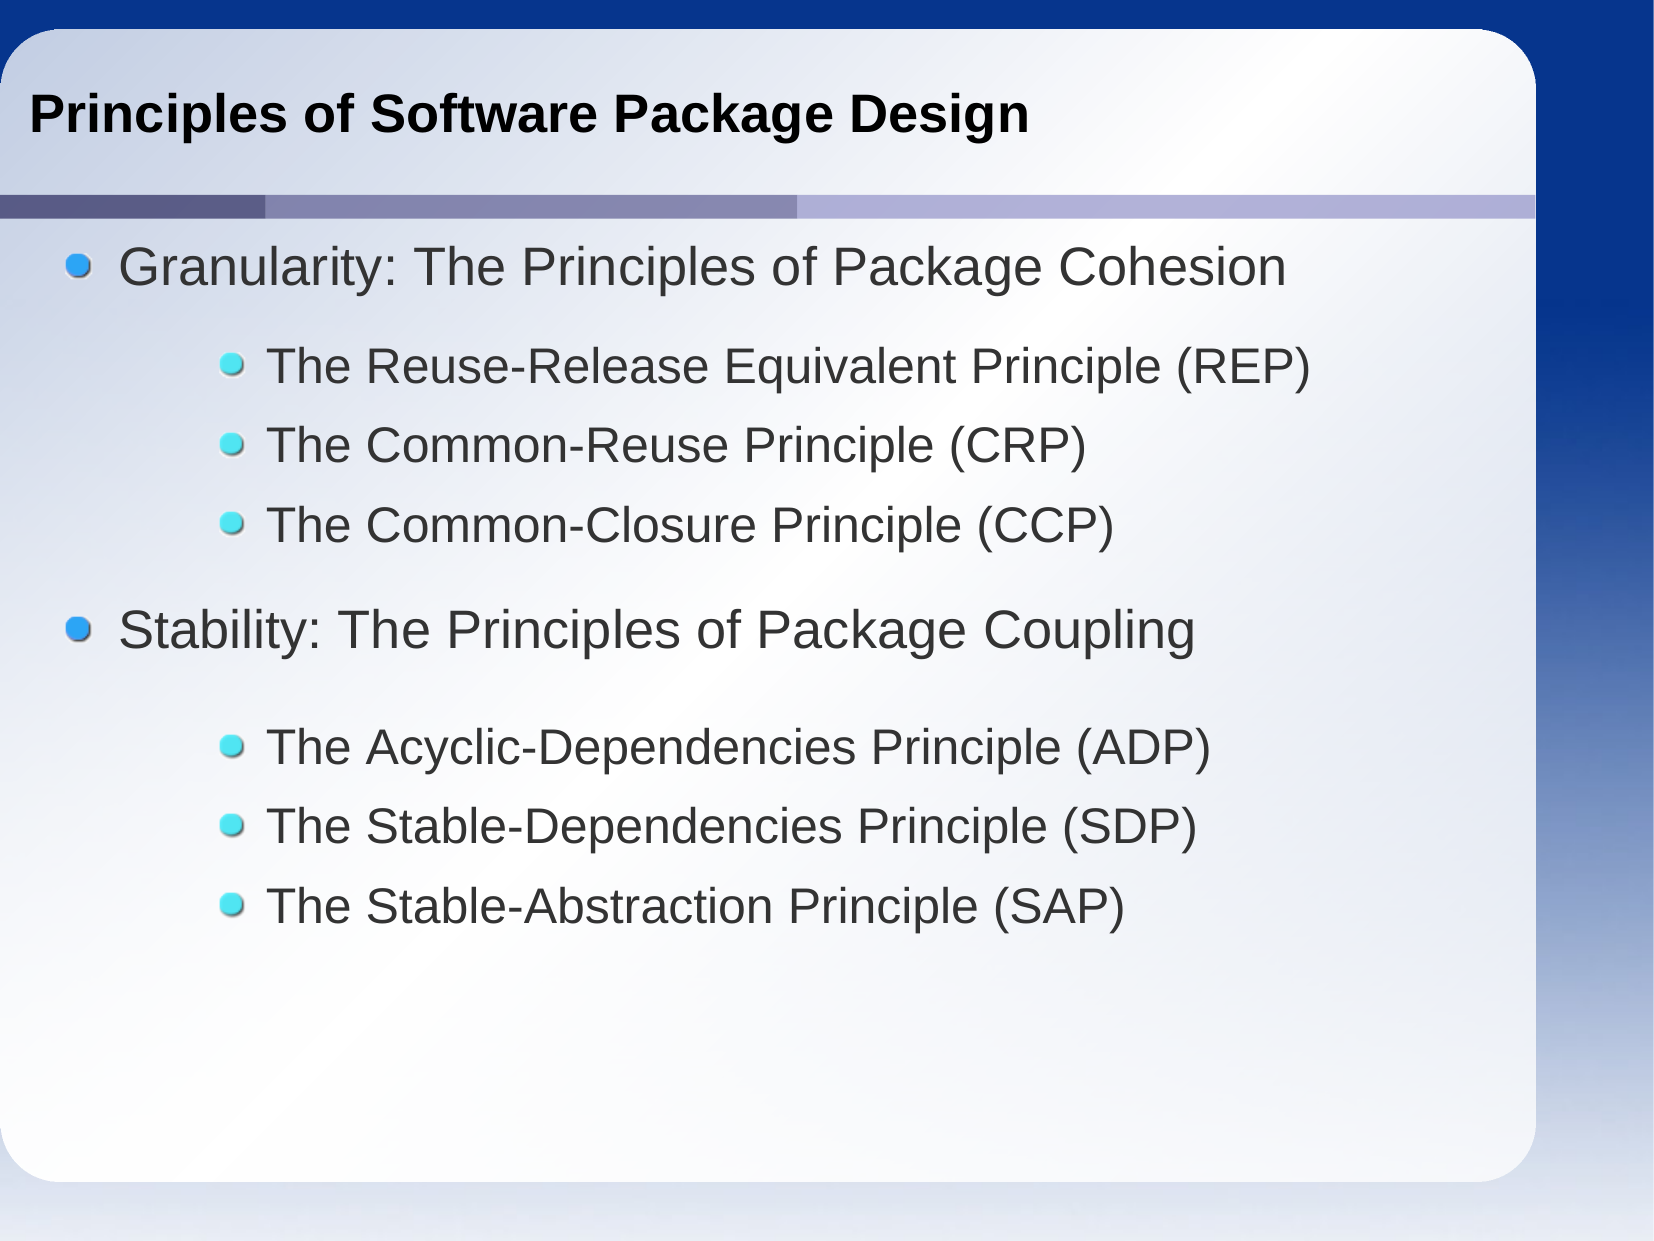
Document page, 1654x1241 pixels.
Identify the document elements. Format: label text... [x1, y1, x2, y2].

picture [0, 0, 1654, 1241]
list Granularity: The Principles of Package Cohesion The Reuse-Release Equivalent Principle (REP) The Common-Reuse Principle (CRP) The Common-Closure Principle (CCP) Stability: The Principles of Package Coupling The Acyclic-Dependencies Principle (ADP) The Stable-Dependencies Principle (SDP) The Stable-Abstraction Principle (SAP) [29, 236, 1506, 1152]
title Principles of Software Package Design [29, 49, 1506, 178]
